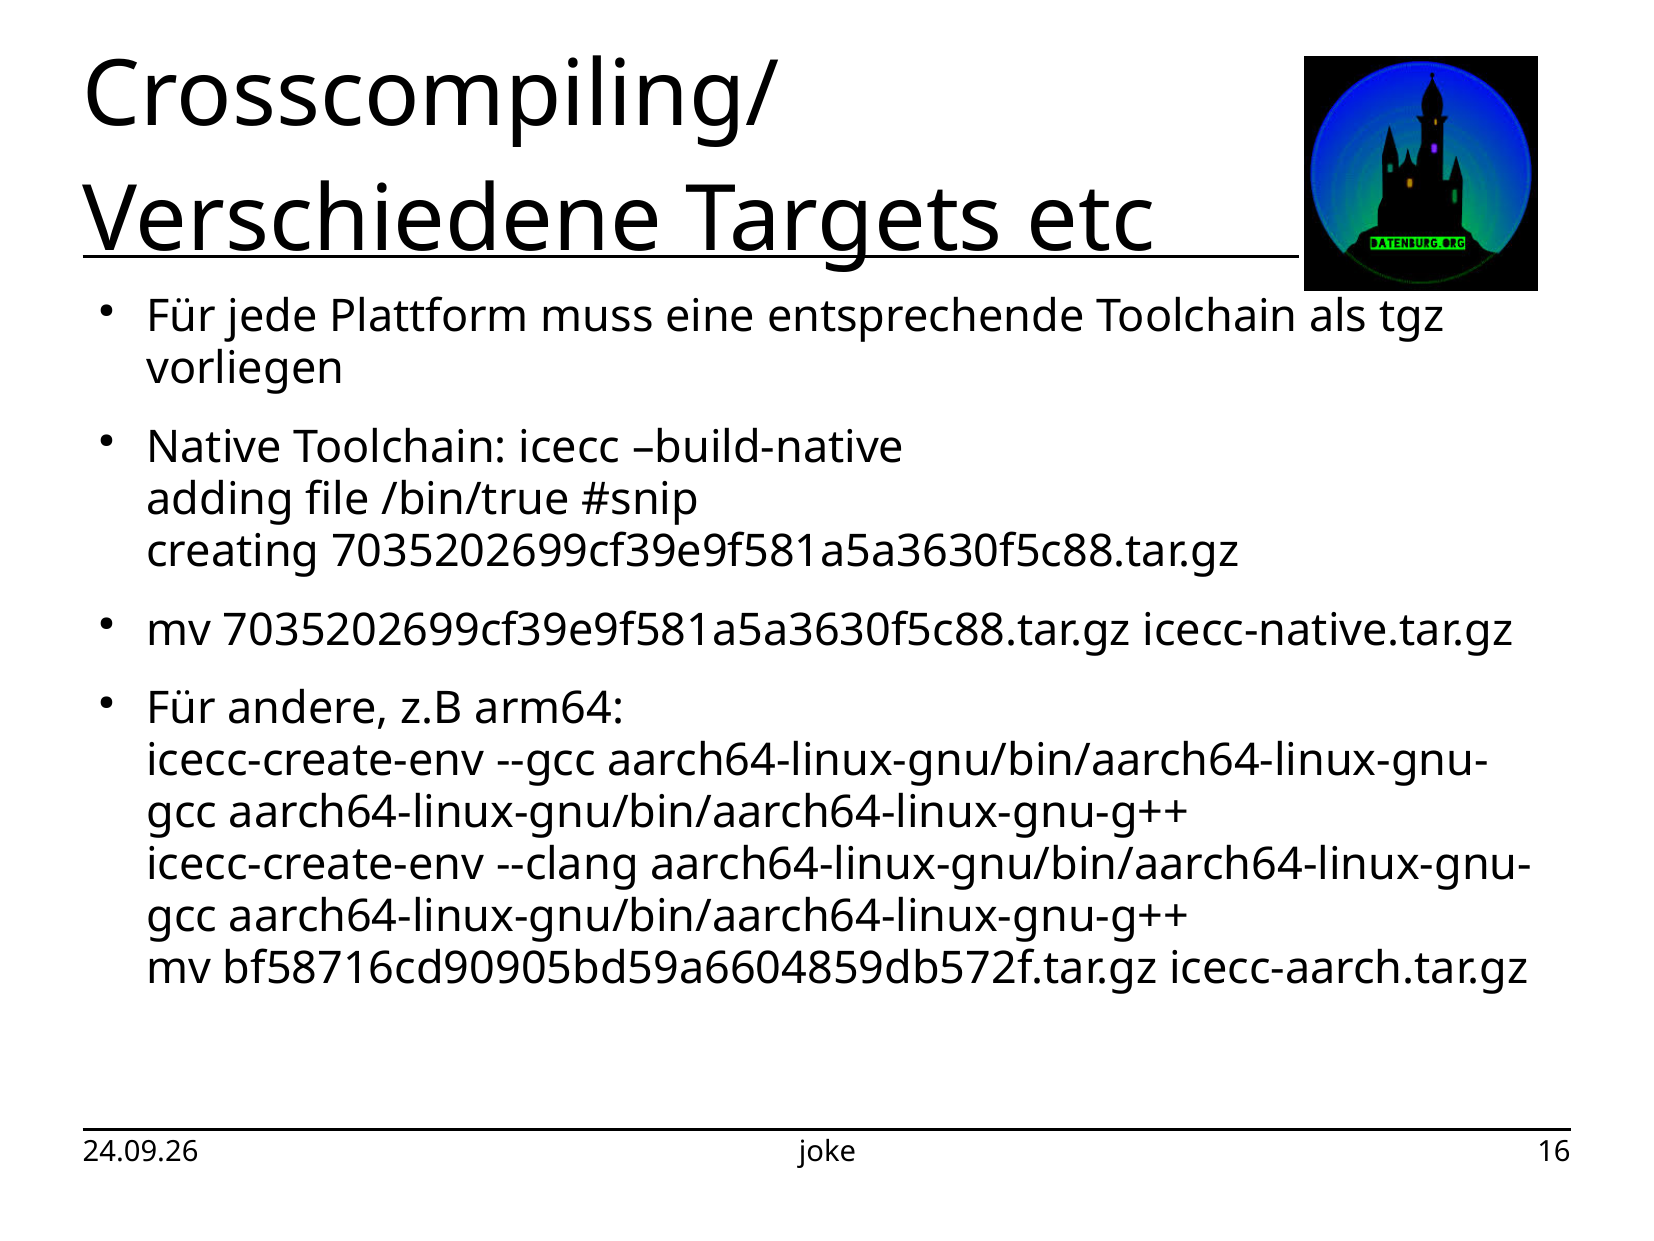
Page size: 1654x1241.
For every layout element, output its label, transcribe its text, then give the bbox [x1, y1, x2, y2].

picture [1304, 56, 1538, 290]
title Crosscompiling/Verschiedene Targets etc [82, 49, 1300, 257]
list Für jede Plattform muss eine entsprechende Toolchain als tgz vorliegen Native Toolchain: icecc –build-native adding file /bin/true #snip creating 7035202699cf39e9f581a5a3630f5c88.tar.gz mv 7035202699cf39e9f581a5a3630f5c88.tar.gz icecc-native.tar.gz Für andere, z.B arm64: icecc-create-env --gcc aarch64-linux-gnu/bin/aarch64-linux-gnu-gcc aarch64-linux-gnu/bin/aarch64-linux-gnu-g++ icecc-create-env --clang aarch64-linux-gnu/bin/aarch64-linux-gnu-gcc aarch64-linux-gnu/bin/aarch64-linux-gnu-g++ mv bf58716cd90905bd59a6604859db572f.tar.gz icecc-aarch.tar.gz [82, 290, 1538, 1010]
